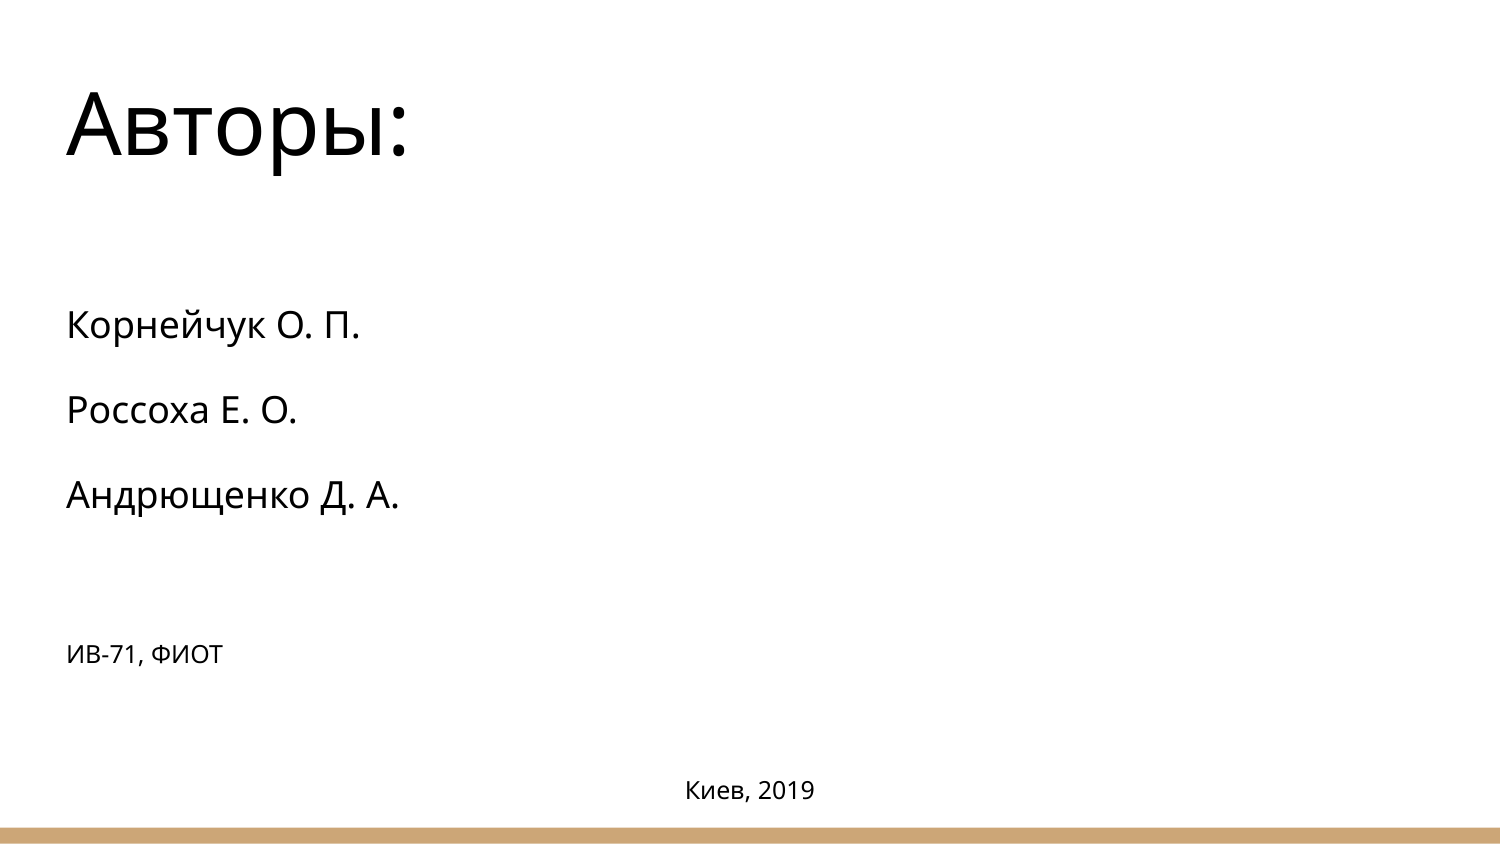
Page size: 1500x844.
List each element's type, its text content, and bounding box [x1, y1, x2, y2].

list Корнейчук О. П. Россоха Е. О. Андрющенко Д. А. ИВ-71, ФИОТ Киев, 2019 [51, 200, 1449, 752]
title Авторы: [51, 51, 1449, 189]
